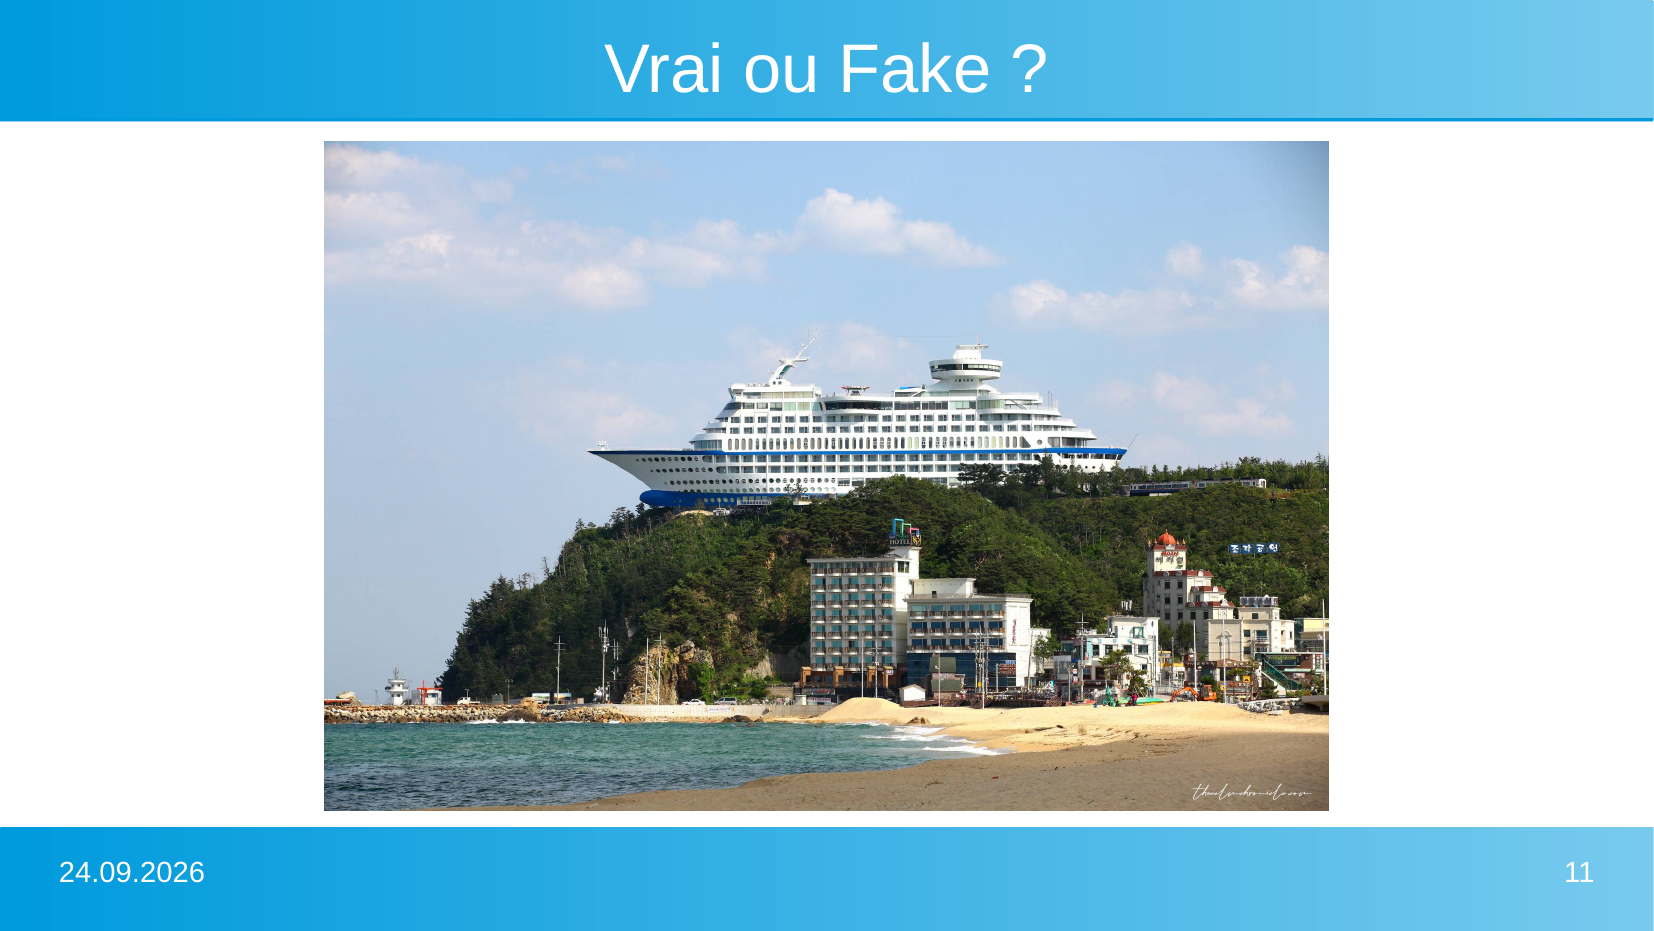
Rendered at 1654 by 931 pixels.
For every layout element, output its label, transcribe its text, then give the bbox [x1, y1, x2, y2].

title Vrai ou Fake ? [59, 29, 1595, 108]
picture [324, 141, 1329, 812]
